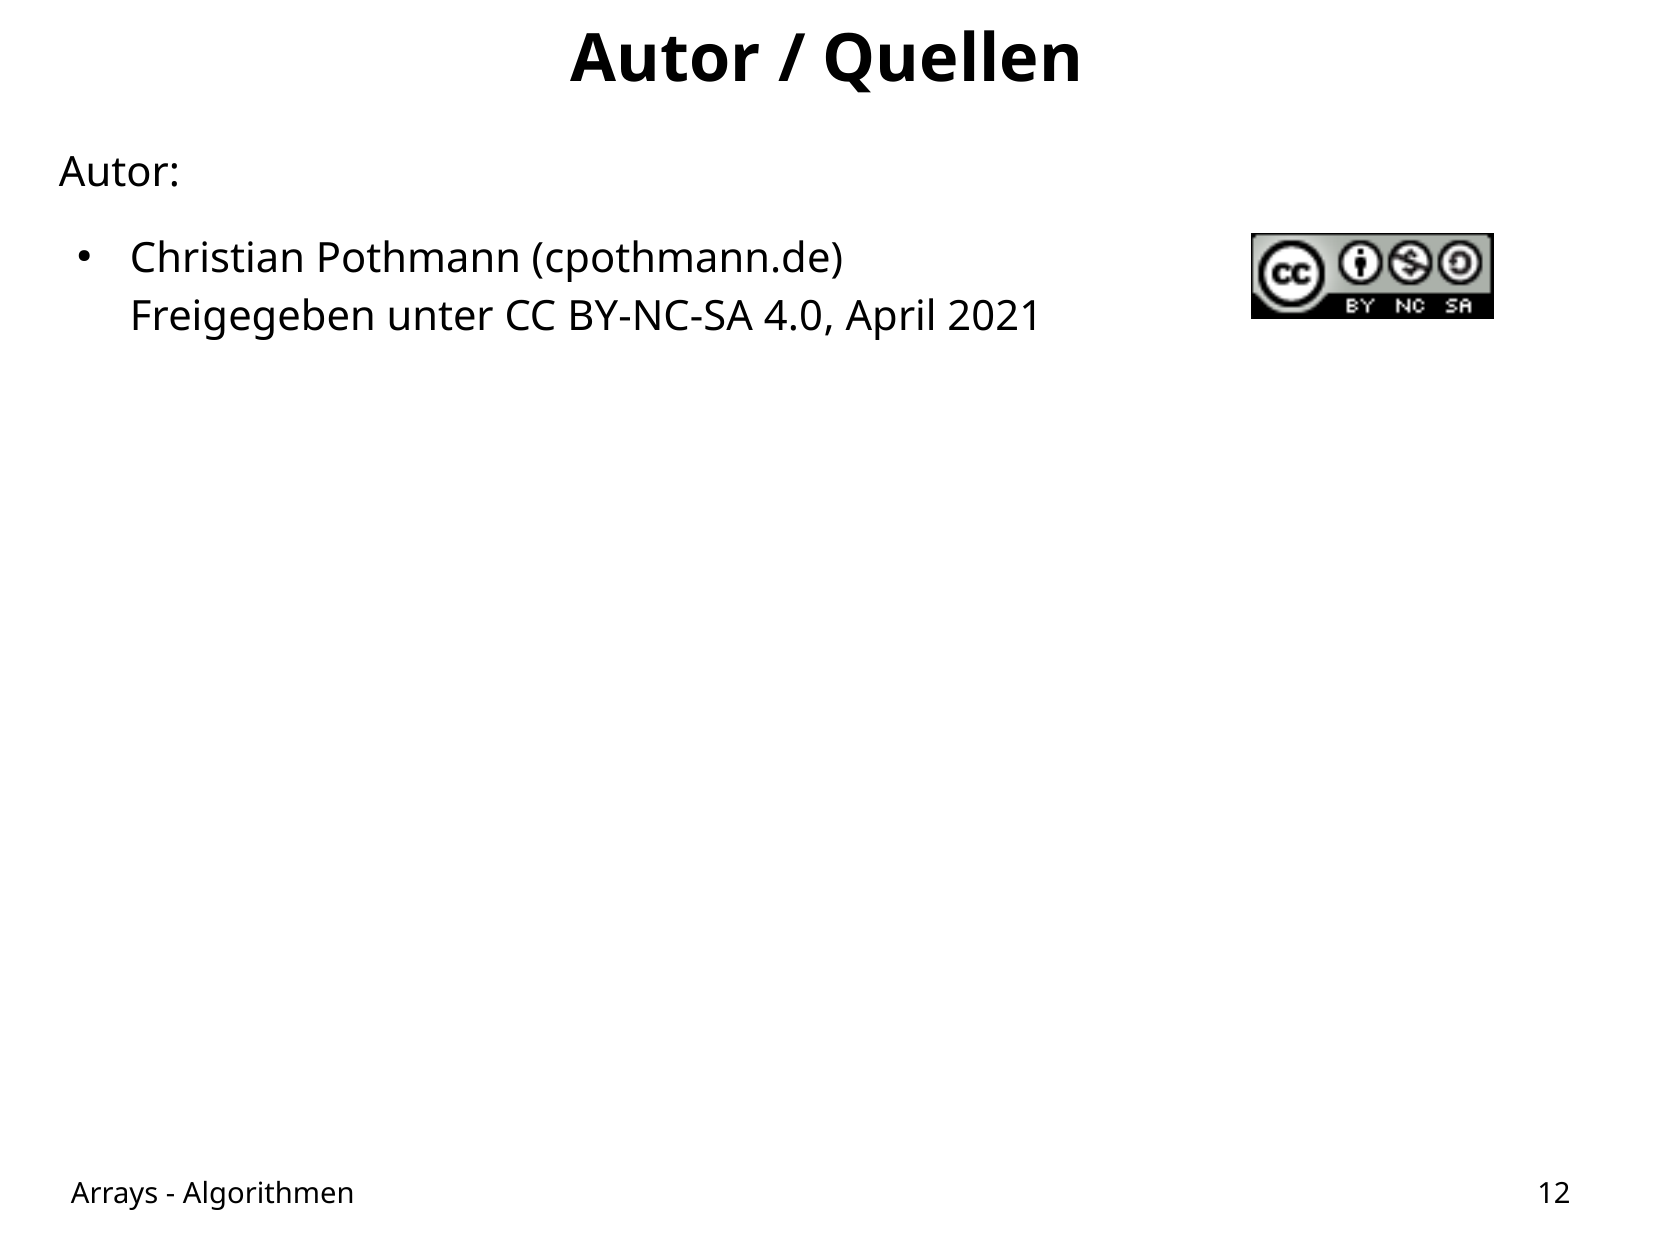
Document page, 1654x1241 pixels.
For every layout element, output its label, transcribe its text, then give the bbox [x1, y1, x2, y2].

picture [1251, 233, 1494, 319]
title Autor / Quellen [0, 5, 1654, 107]
list Autor: Christian Pothmann (cpothmann.de) Freigegeben unter CC BY-NC-SA 4.0, April 2021 [59, 141, 1583, 1146]
